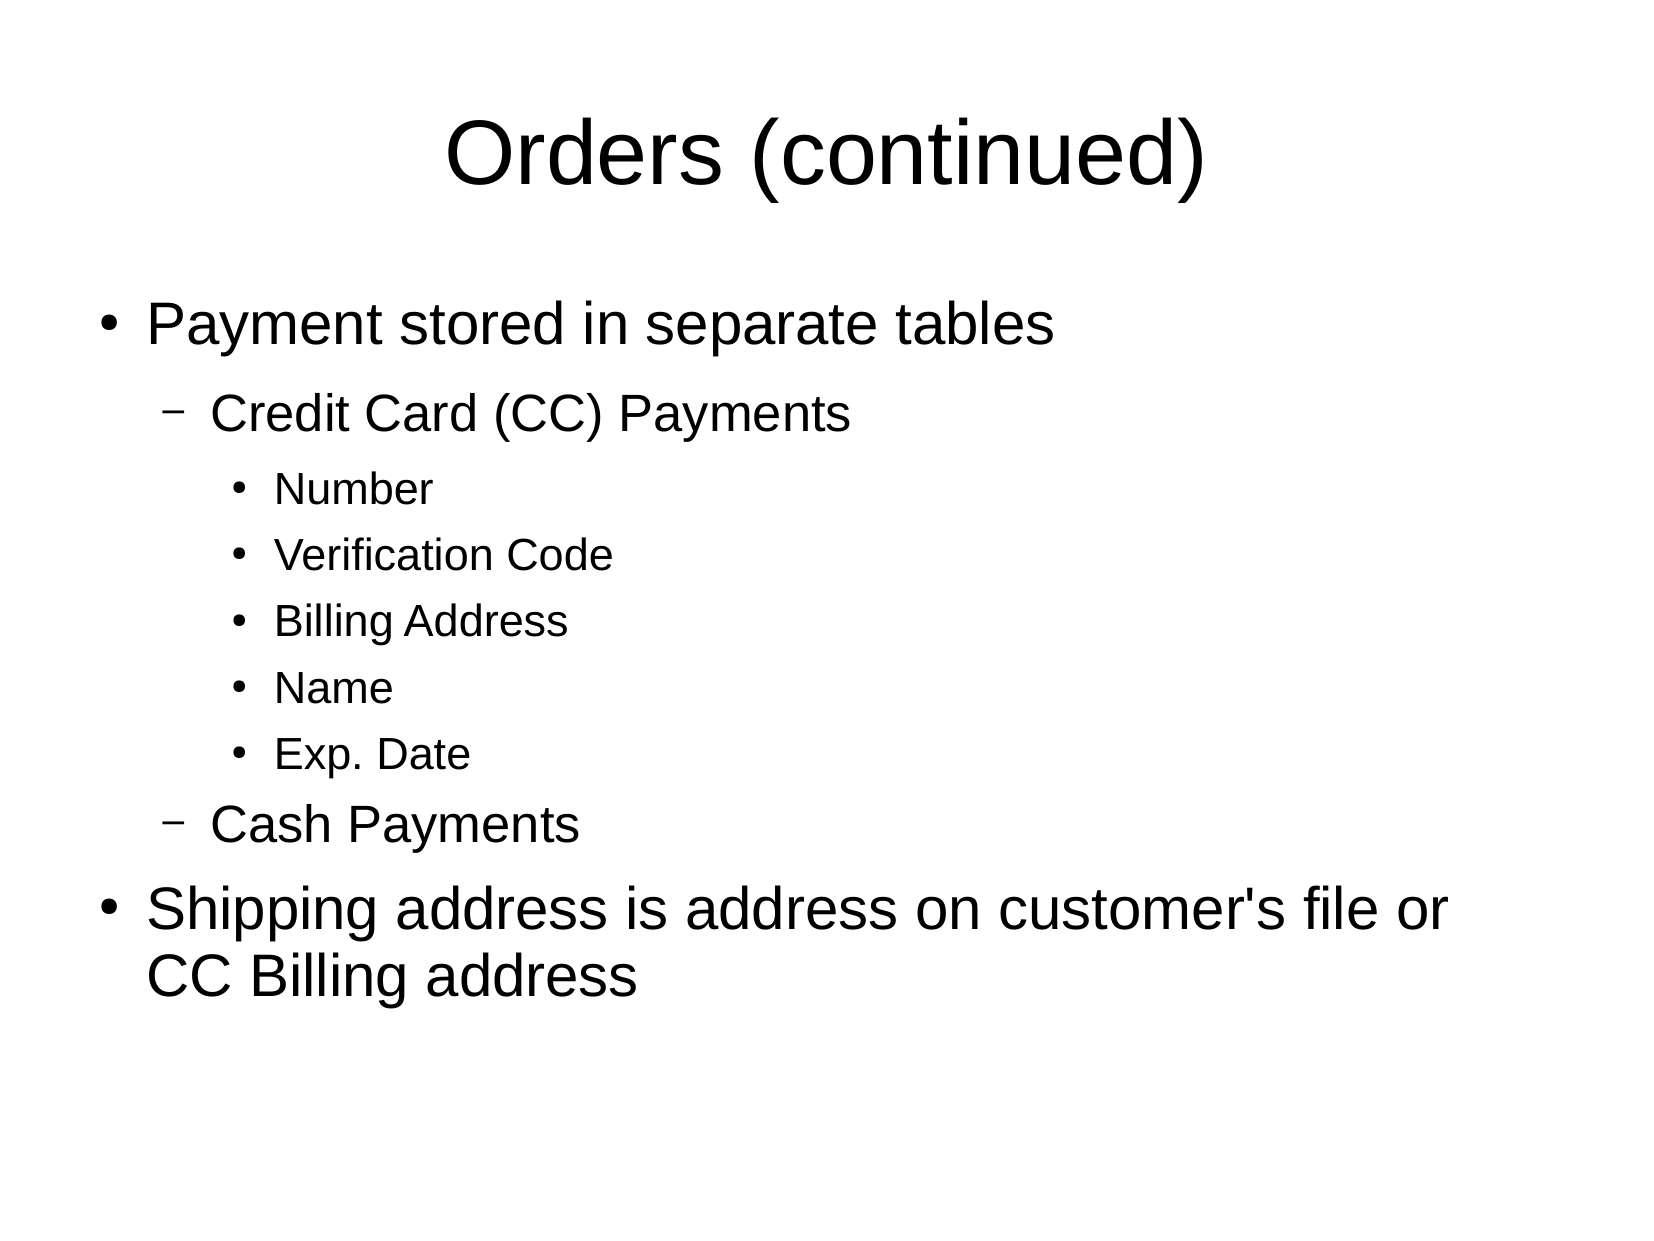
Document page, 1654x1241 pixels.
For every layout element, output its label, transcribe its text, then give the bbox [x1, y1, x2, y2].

list Payment stored in separate tables Credit Card (CC) Payments Number Verification Code Billing Address Name Exp. Date Cash Payments Shipping address is address on customer's file or CC Billing address [82, 290, 1538, 1010]
title Orders (continued) [82, 49, 1571, 257]
